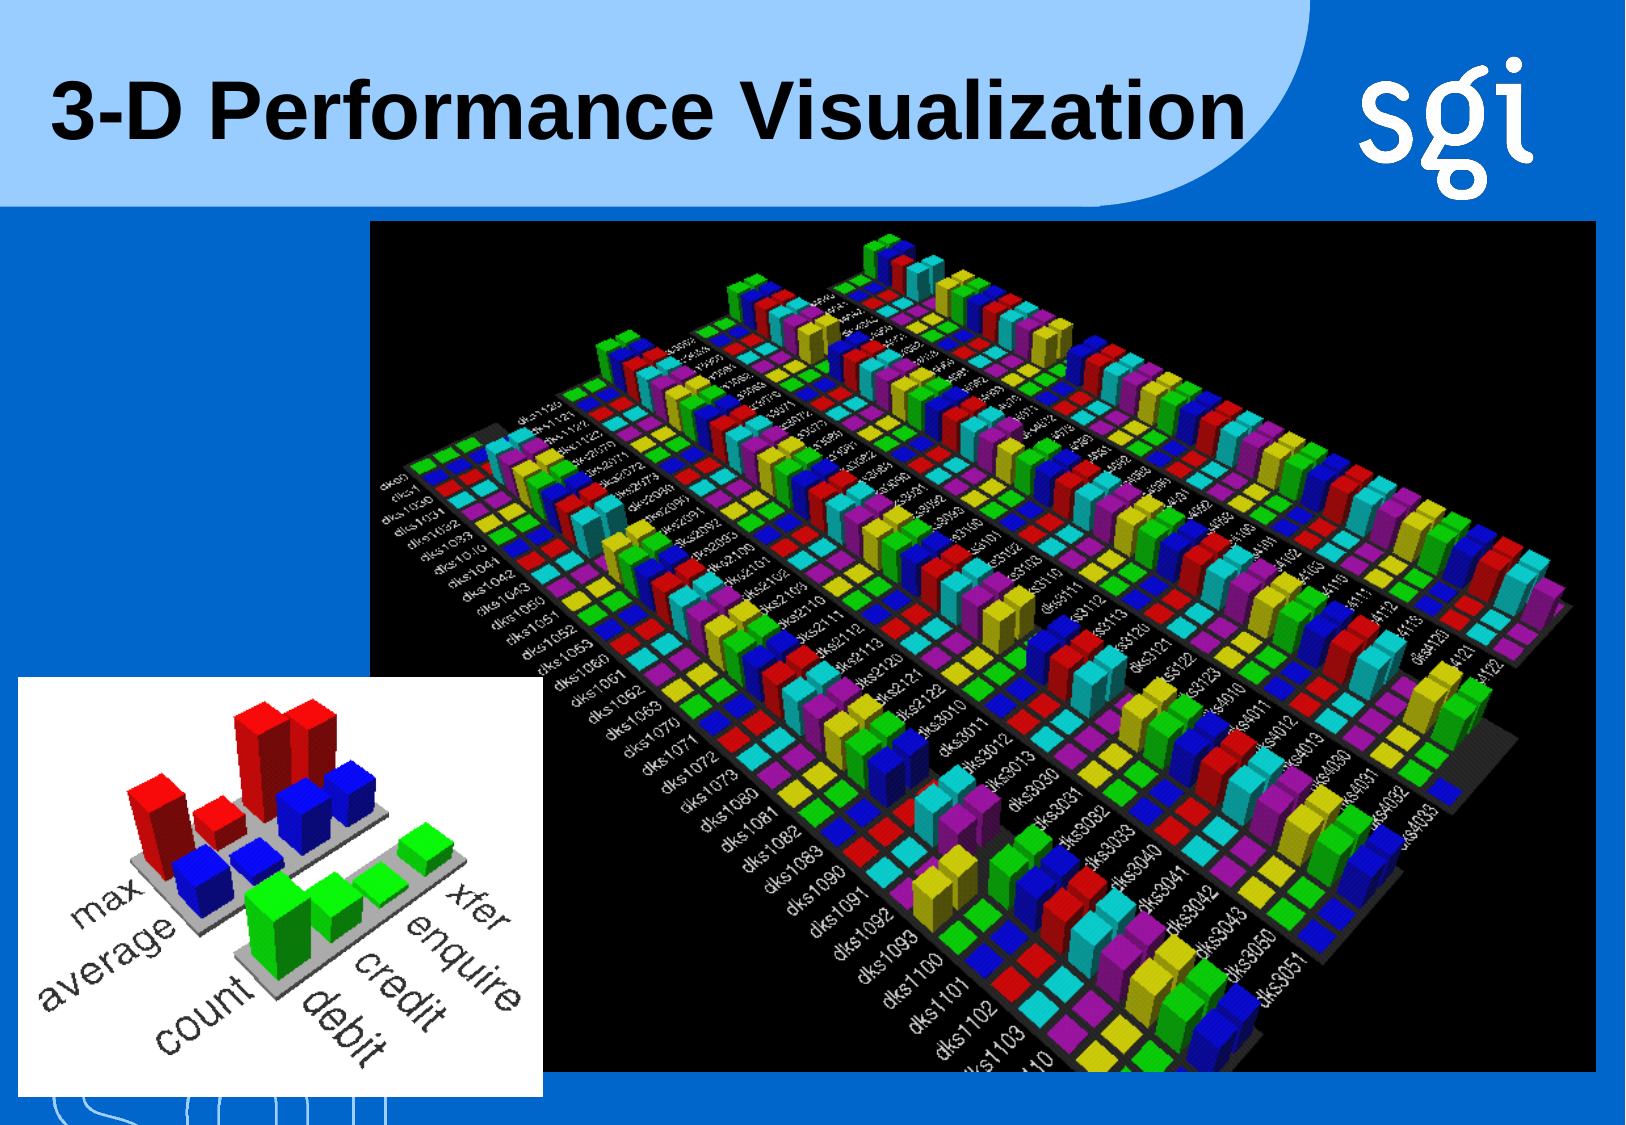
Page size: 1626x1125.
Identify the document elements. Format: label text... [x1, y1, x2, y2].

picture [18, 221, 1596, 1097]
title 3-D Performance Visualization [36, 33, 1318, 199]
